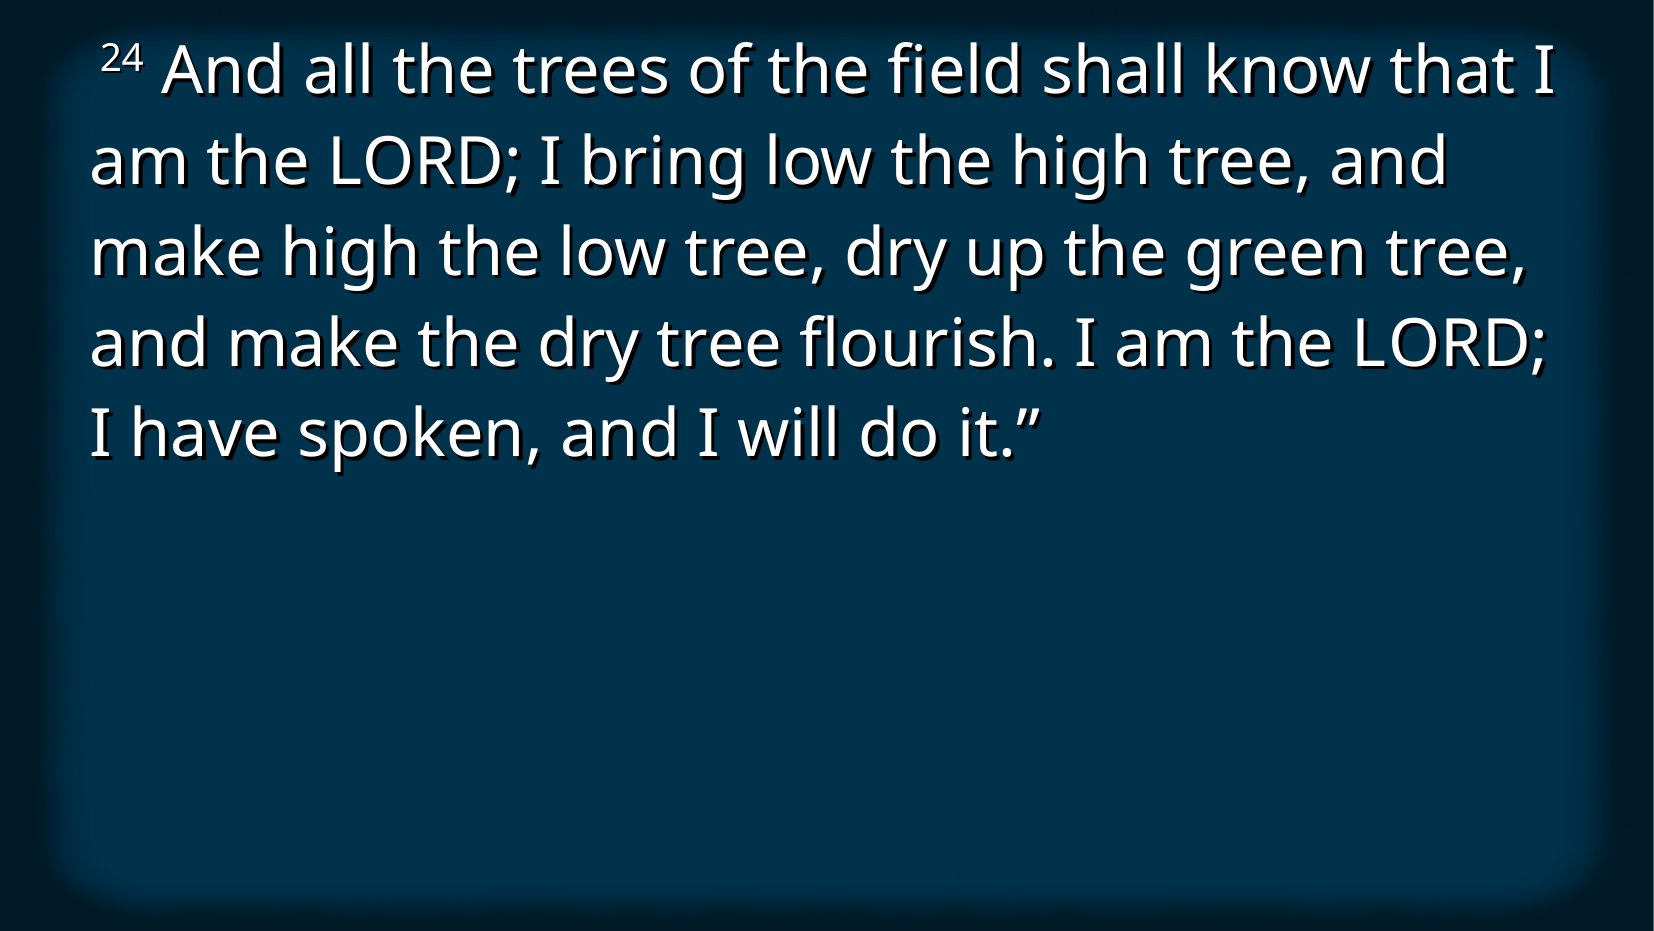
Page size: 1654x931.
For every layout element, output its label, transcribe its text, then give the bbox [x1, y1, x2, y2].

text_box 24 And all the trees of the field shall know that I am the LORD; I bring low the high tree, and make high the low tree, dry up the green tree, and make the dry tree flourish. I am the LORD; I have spoken, and I will do it.” [75, 15, 1591, 474]
picture [0, 0, 1654, 931]
